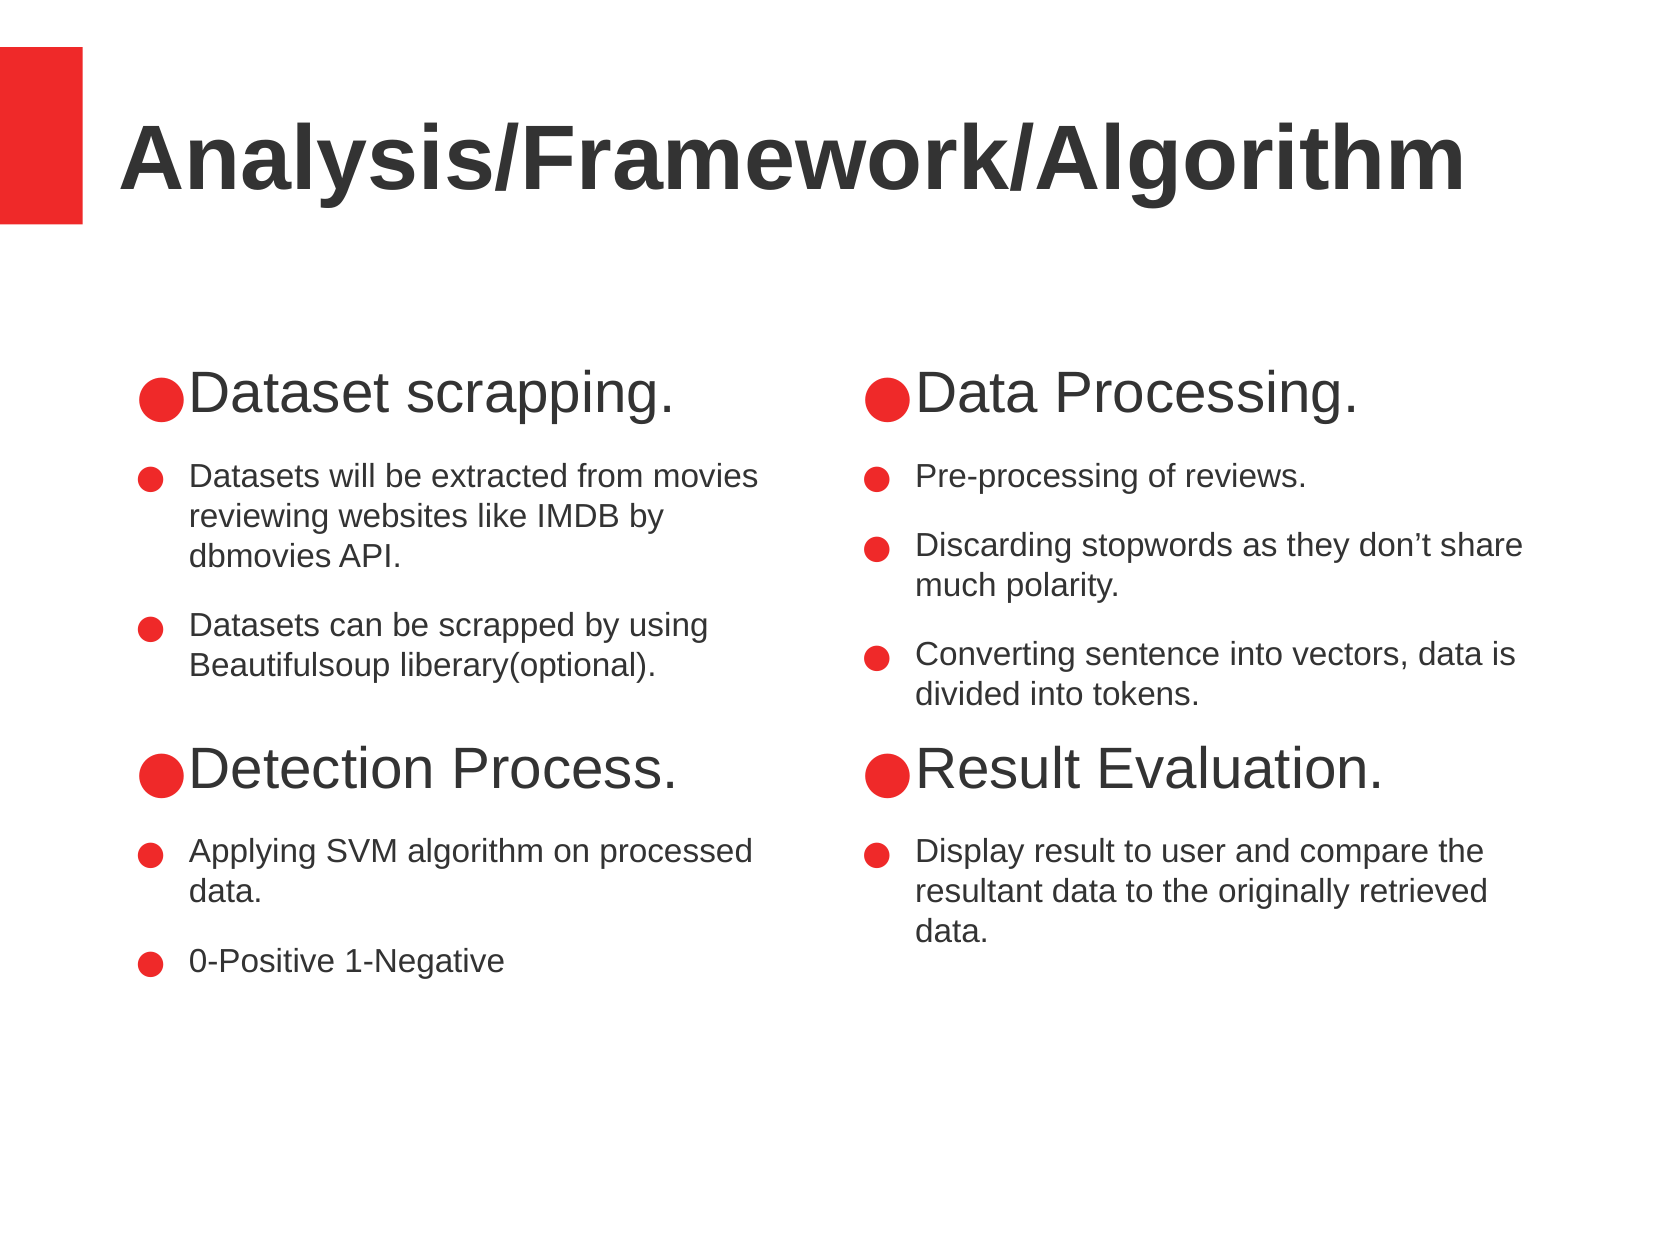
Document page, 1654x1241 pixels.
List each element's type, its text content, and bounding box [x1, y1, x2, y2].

text_box Analysis/Framework/Algorithm [118, 45, 1571, 260]
text_box Result Evaluation. Display result to user and compare the resultant data to the originally retrieved data. [844, 730, 1536, 1074]
text_box Detection Process. Applying SVM algorithm on processed data. 0-Positive 1-Negative [118, 730, 810, 1074]
text_box Data Processing. Pre-processing of reviews. Discarding stopwords as they don’t share much polarity. Converting sentence into vectors, data is divided into tokens. [844, 354, 1536, 698]
text_box Dataset scrapping. Datasets will be extracted from movies reviewing websites like IMDB by dbmovies API. Datasets can be scrapped by using Beautifulsoup liberary(optional). [118, 354, 810, 698]
